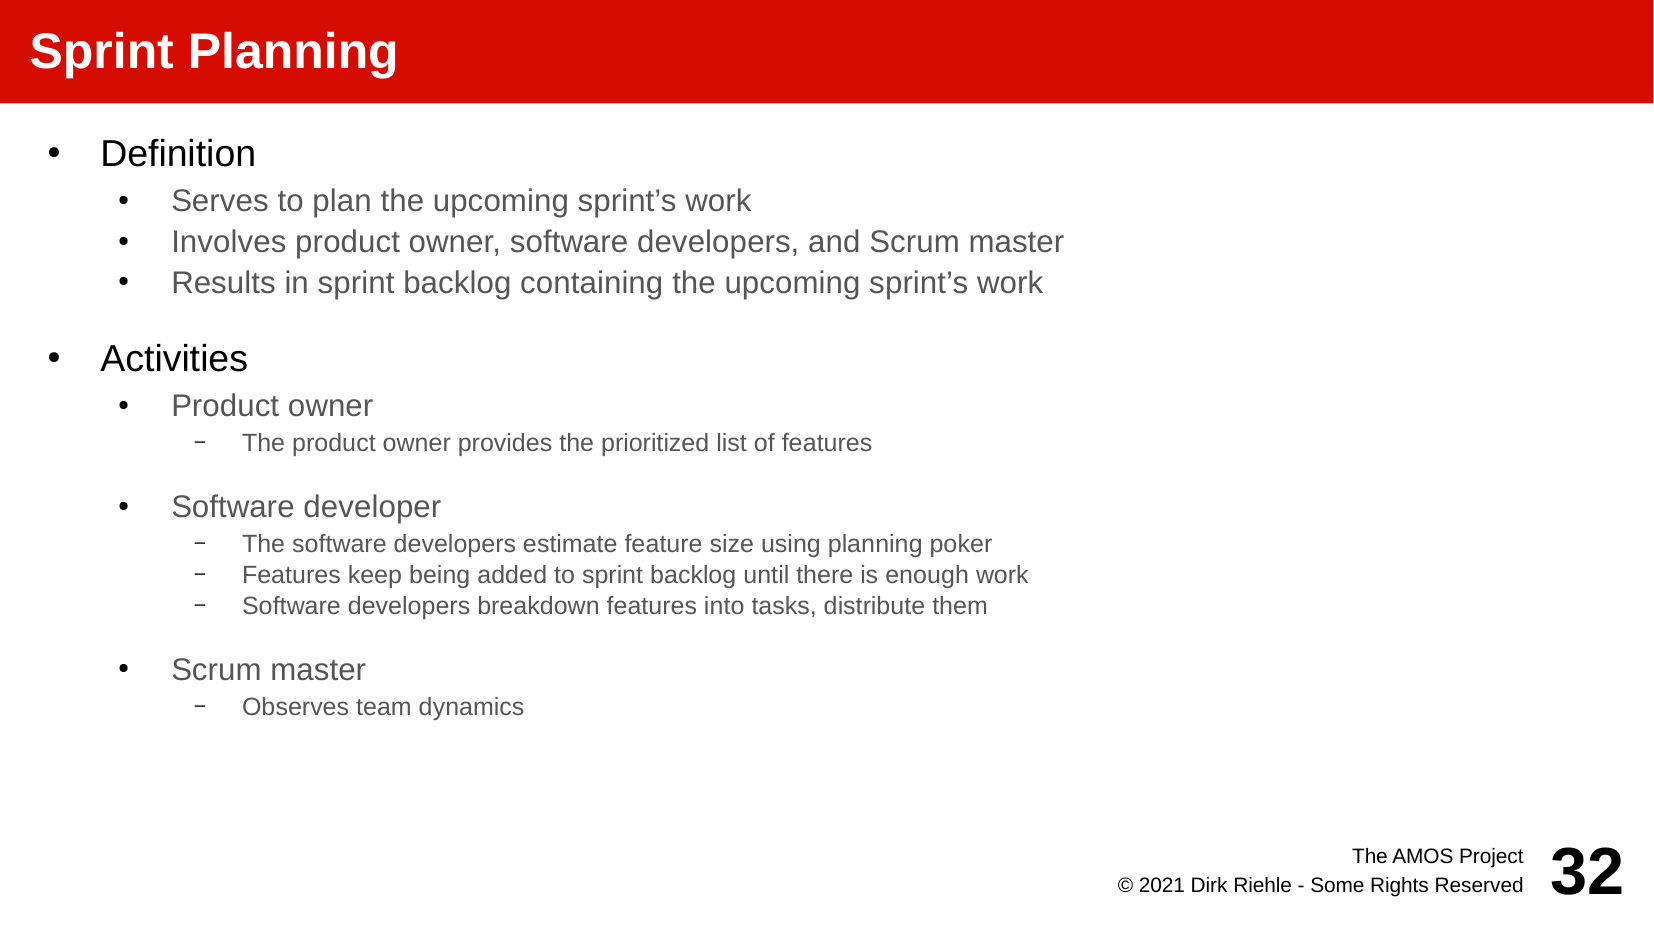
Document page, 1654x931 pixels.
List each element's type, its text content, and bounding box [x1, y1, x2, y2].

title Sprint Planning [0, 0, 1654, 104]
list Definition Serves to plan the upcoming sprint’s work Involves product owner, software developers, and Scrum master Results in sprint backlog containing the upcoming sprint’s work Activities Product owner The product owner provides the prioritized list of features Software developer The software developers estimate feature size using planning poker Features keep being added to sprint backlog until there is enough work Software developers breakdown features into tasks, distribute them Scrum master Observes team dynamics [29, 132, 1625, 813]
